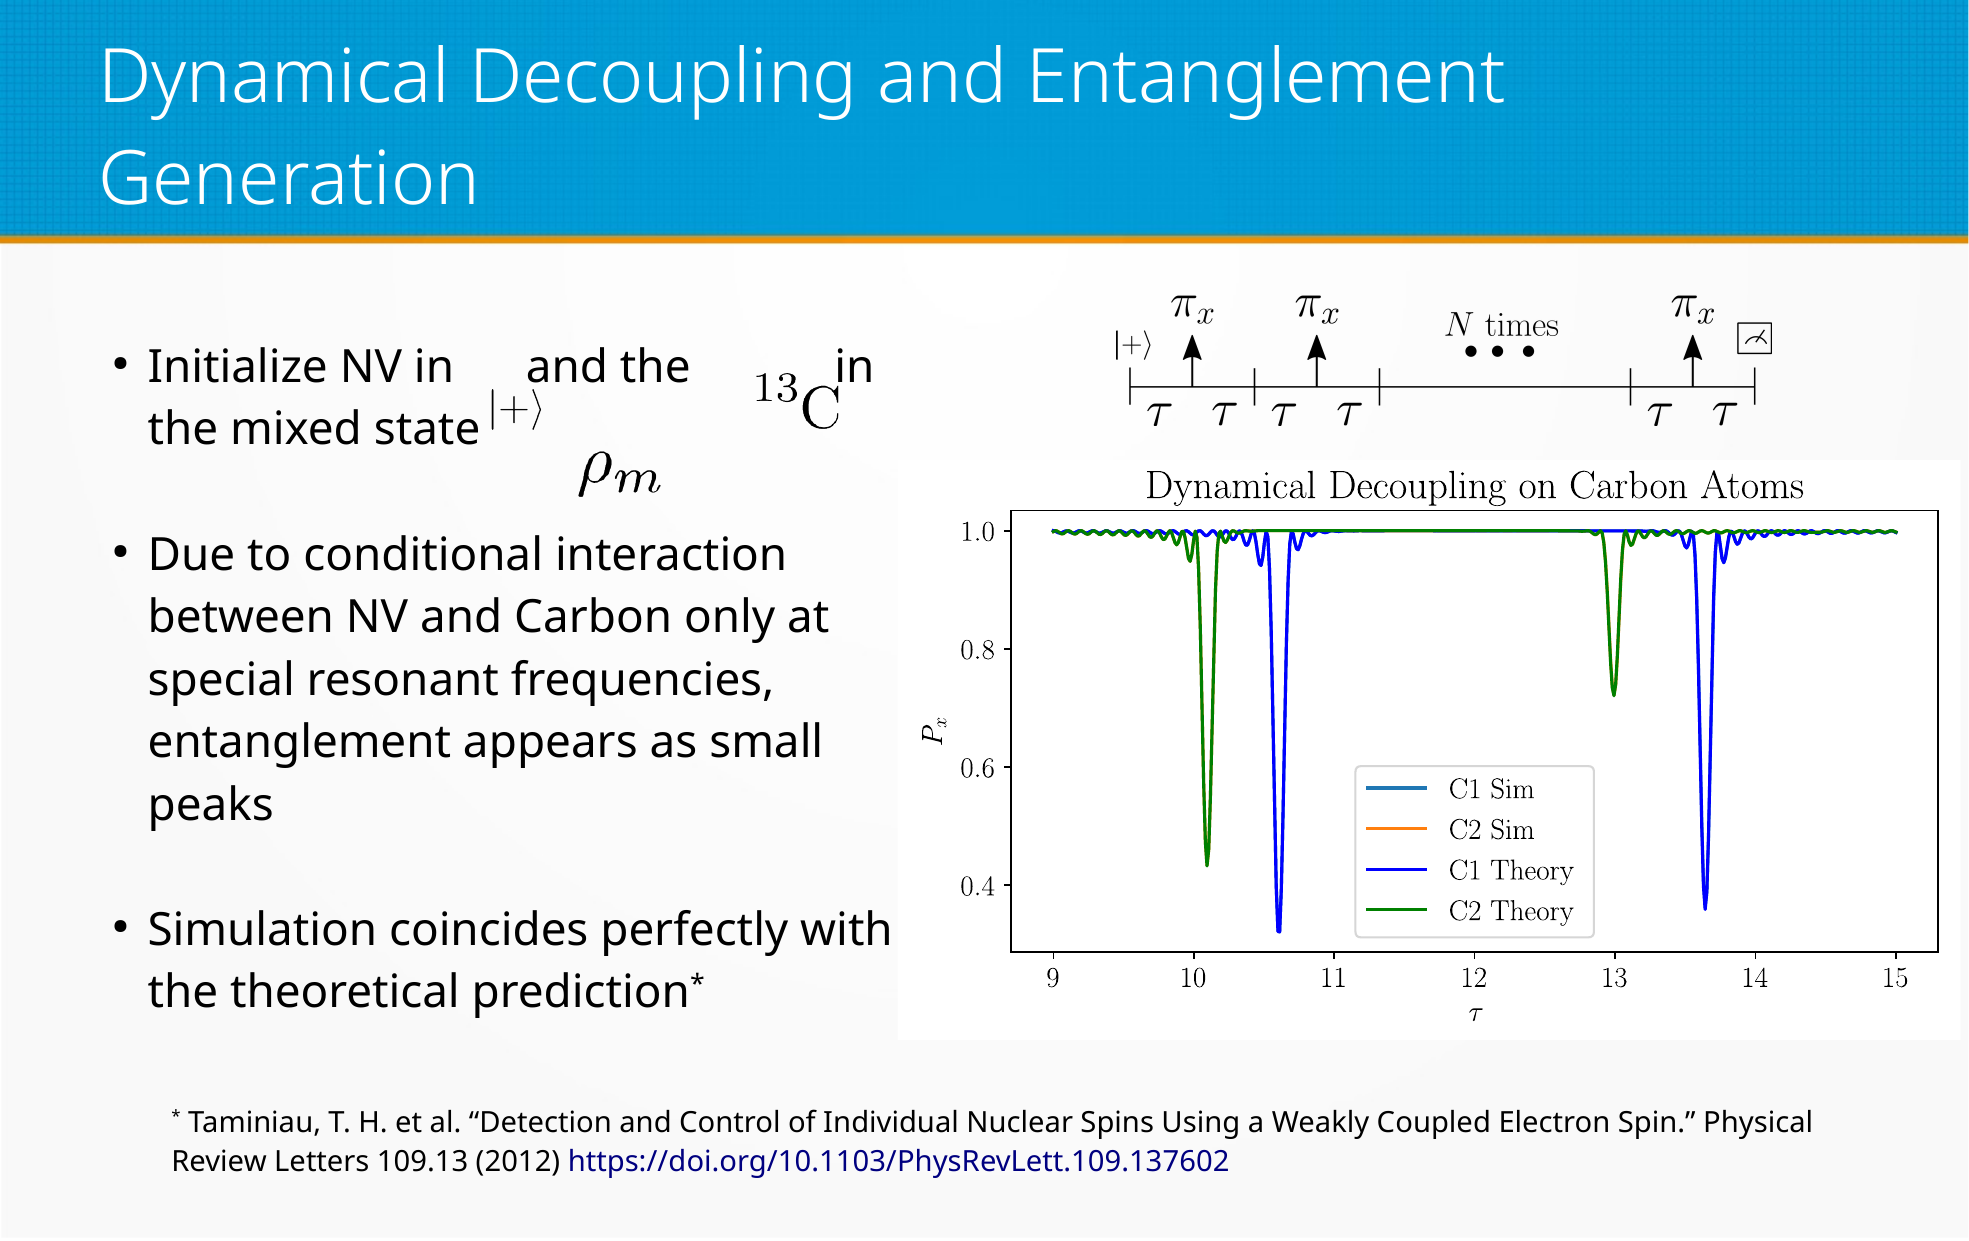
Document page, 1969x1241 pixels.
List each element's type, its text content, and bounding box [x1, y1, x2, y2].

text_box * Taminiau, T. H. et al. “Detection and Control of Individual Nuclear Spins Using a Weakly Coupled Electron Spin.” Physical Review Letters 109.13 (2012) https://doi.org/10.1103/PhysRevLett.109.137602 [165, 1099, 1855, 1182]
picture [0, 233, 1969, 1241]
title Dynamical Decoupling and Entanglement Generation [98, 19, 1870, 227]
text_box Initialize NV in and the in the mixed state Due to conditional interaction between NV and Carbon only at special resonant frequencies, entanglement appears as small peaks Simulation coincides perfectly with the theoretical prediction* [106, 377, 910, 978]
